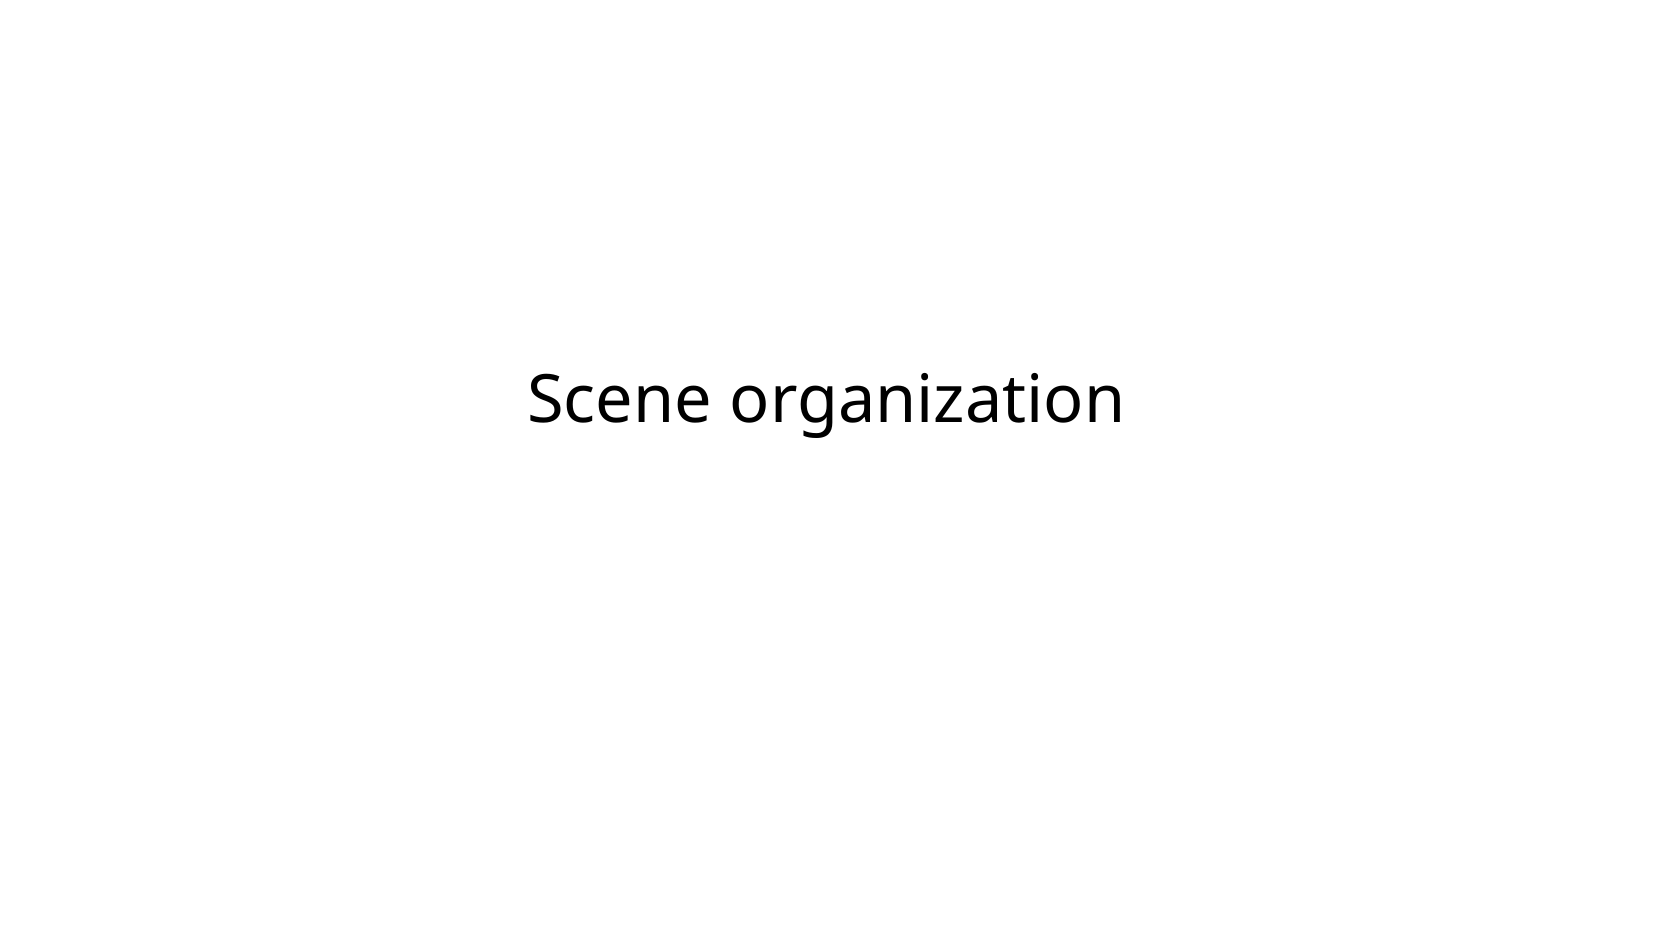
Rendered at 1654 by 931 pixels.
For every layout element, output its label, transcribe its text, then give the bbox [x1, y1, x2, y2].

subtitle Scene organization [82, 37, 1571, 757]
